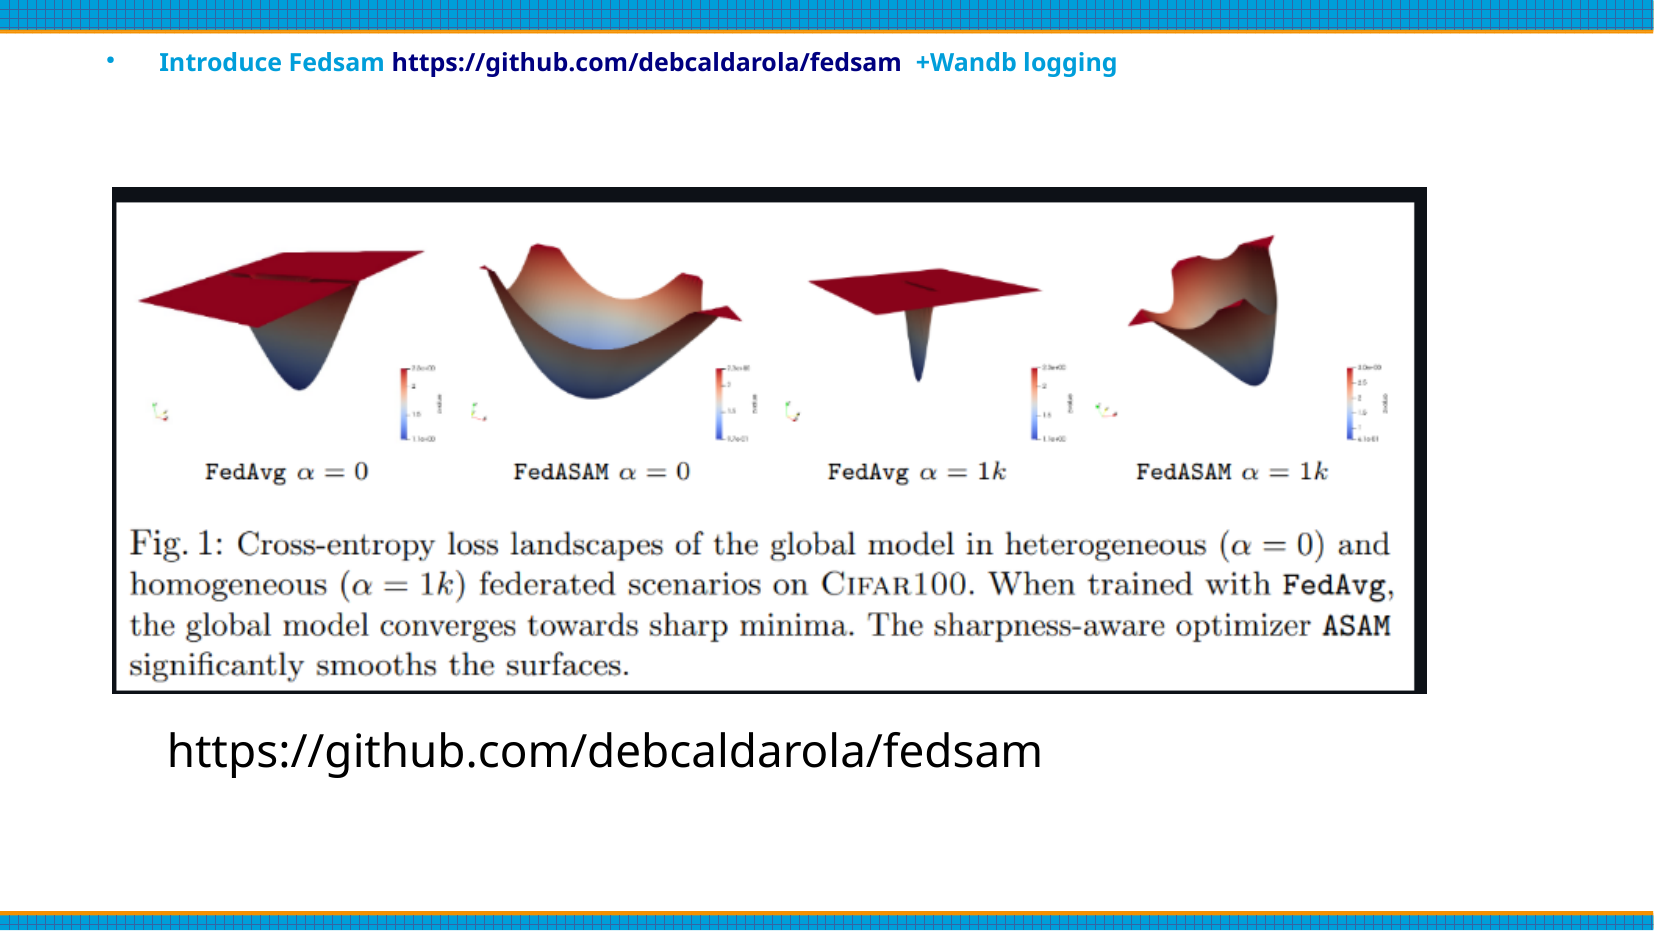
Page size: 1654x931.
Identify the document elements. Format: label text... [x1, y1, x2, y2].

text_box https://github.com/debcaldarola/fedsam [161, 712, 1051, 787]
picture [112, 187, 1427, 694]
subtitle Introduce Fedsam https://github.com/debcaldarola/fedsam +Wandb logging [88, 44, 1565, 798]
